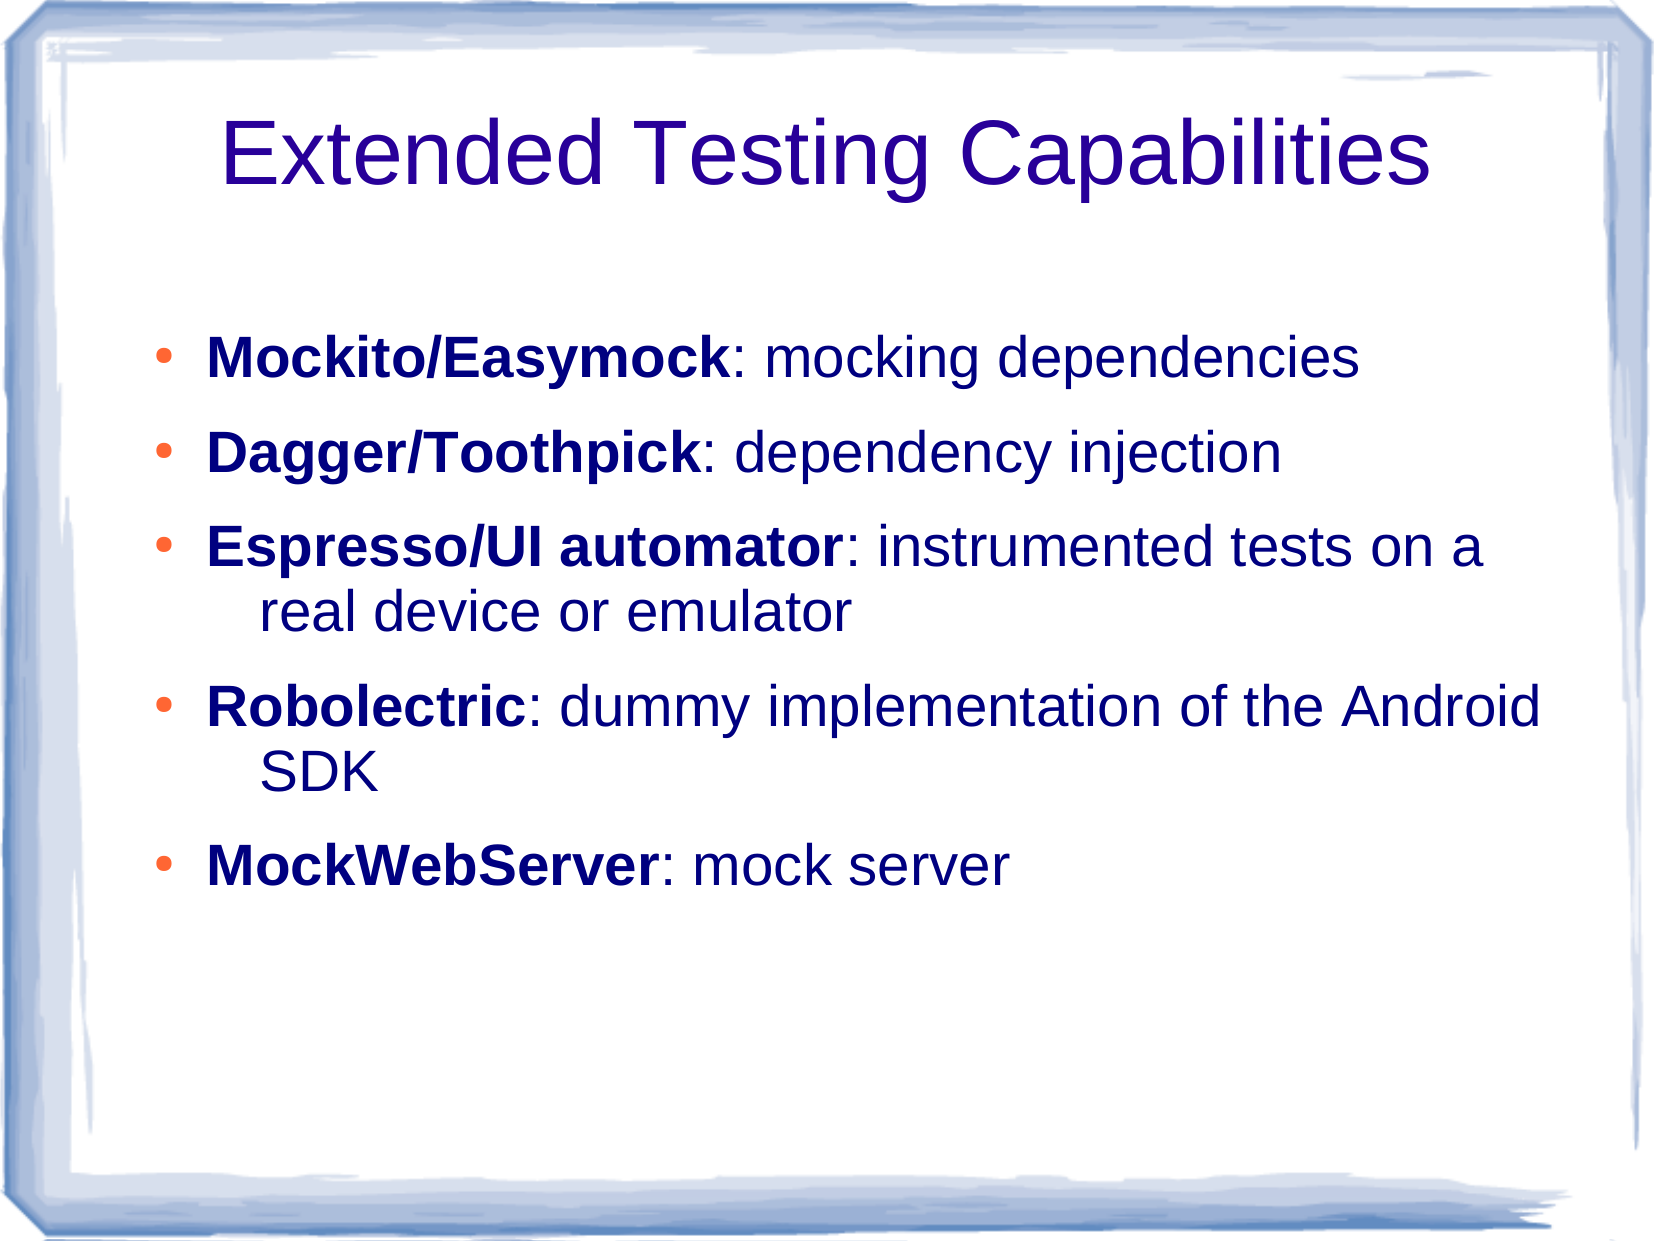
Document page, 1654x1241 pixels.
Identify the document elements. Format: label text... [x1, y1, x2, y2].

title Extended Testing Capabilities [82, 49, 1571, 257]
picture [0, 0, 1654, 1241]
list Mockito/Easymock: mocking dependencies Dagger/Toothpick: dependency injection Espresso/UI automator: instrumented tests on a real device or emulator Robolectric: dummy implementation of the Android SDK MockWebServer: mock server [118, 324, 1571, 1045]
